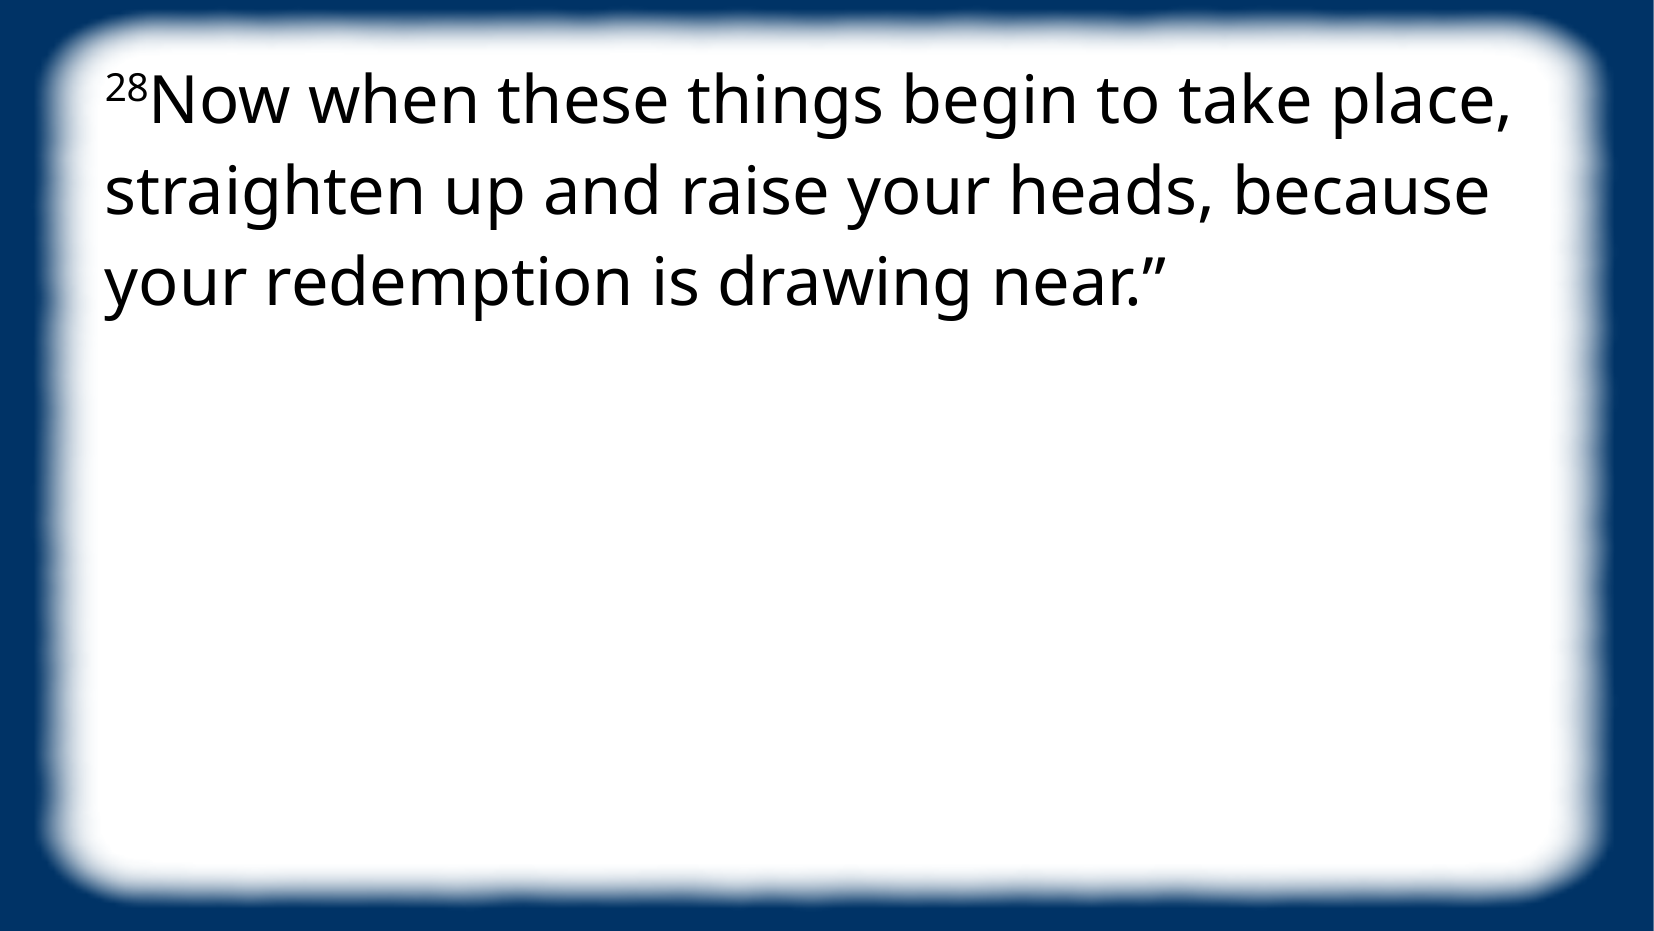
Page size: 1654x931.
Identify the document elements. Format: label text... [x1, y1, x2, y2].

picture [0, 0, 1654, 931]
text_box 28Now when these things begin to take place, straighten up and raise your heads, because your redemption is drawing near.” [90, 45, 1561, 327]
